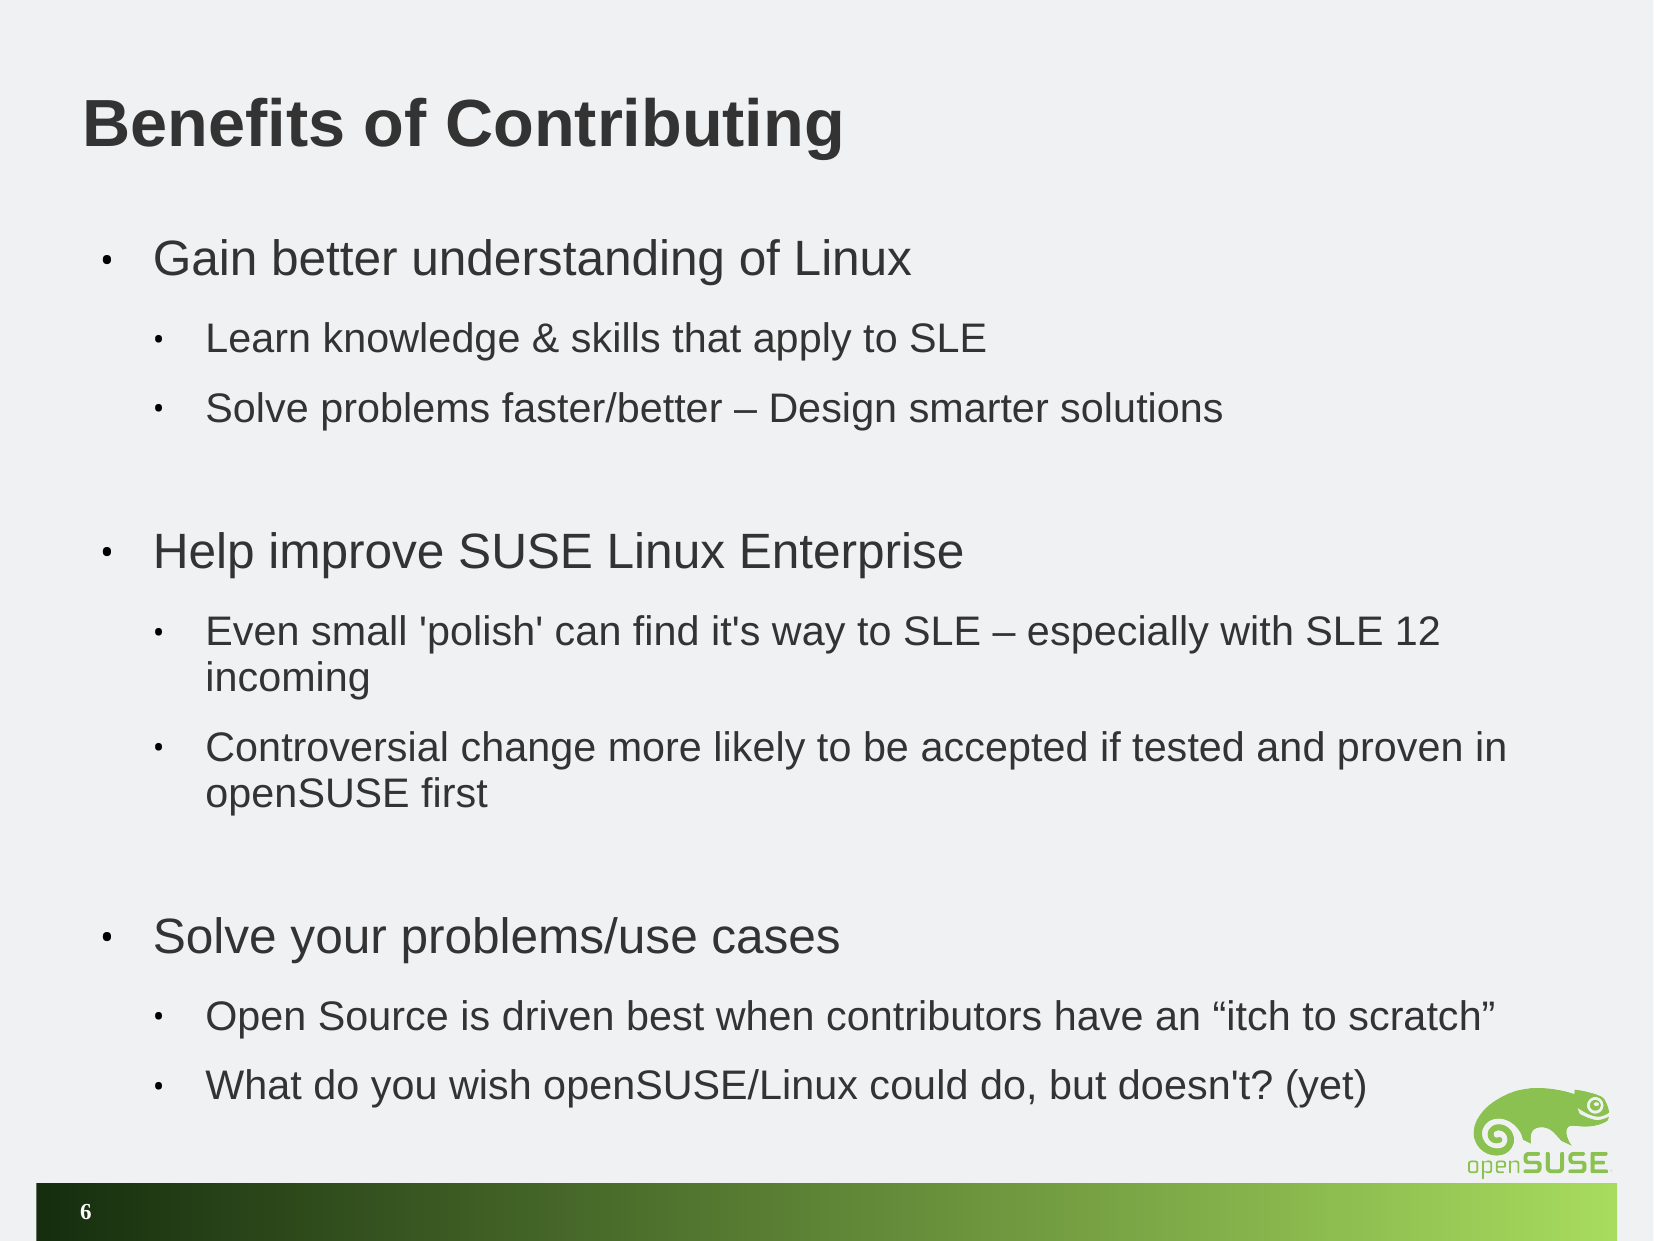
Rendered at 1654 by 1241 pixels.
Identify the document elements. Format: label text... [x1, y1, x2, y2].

picture [0, 0, 1654, 1241]
title Benefits of Contributing [82, 49, 1571, 198]
list Gain better understanding of Linux Learn knowledge & skills that apply to SLE Solve problems faster/better – Design smarter solutions Help improve SUSE Linux Enterprise Even small 'polish' can find it's way to SLE – especially with SLE 12 incoming Controversial change more likely to be accepted if tested and proven in openSUSE first Solve your problems/use cases Open Source is driven best when contributors have an “itch to scratch” What do you wish openSUSE/Linux could do, but doesn't? (yet) [82, 231, 1571, 1115]
